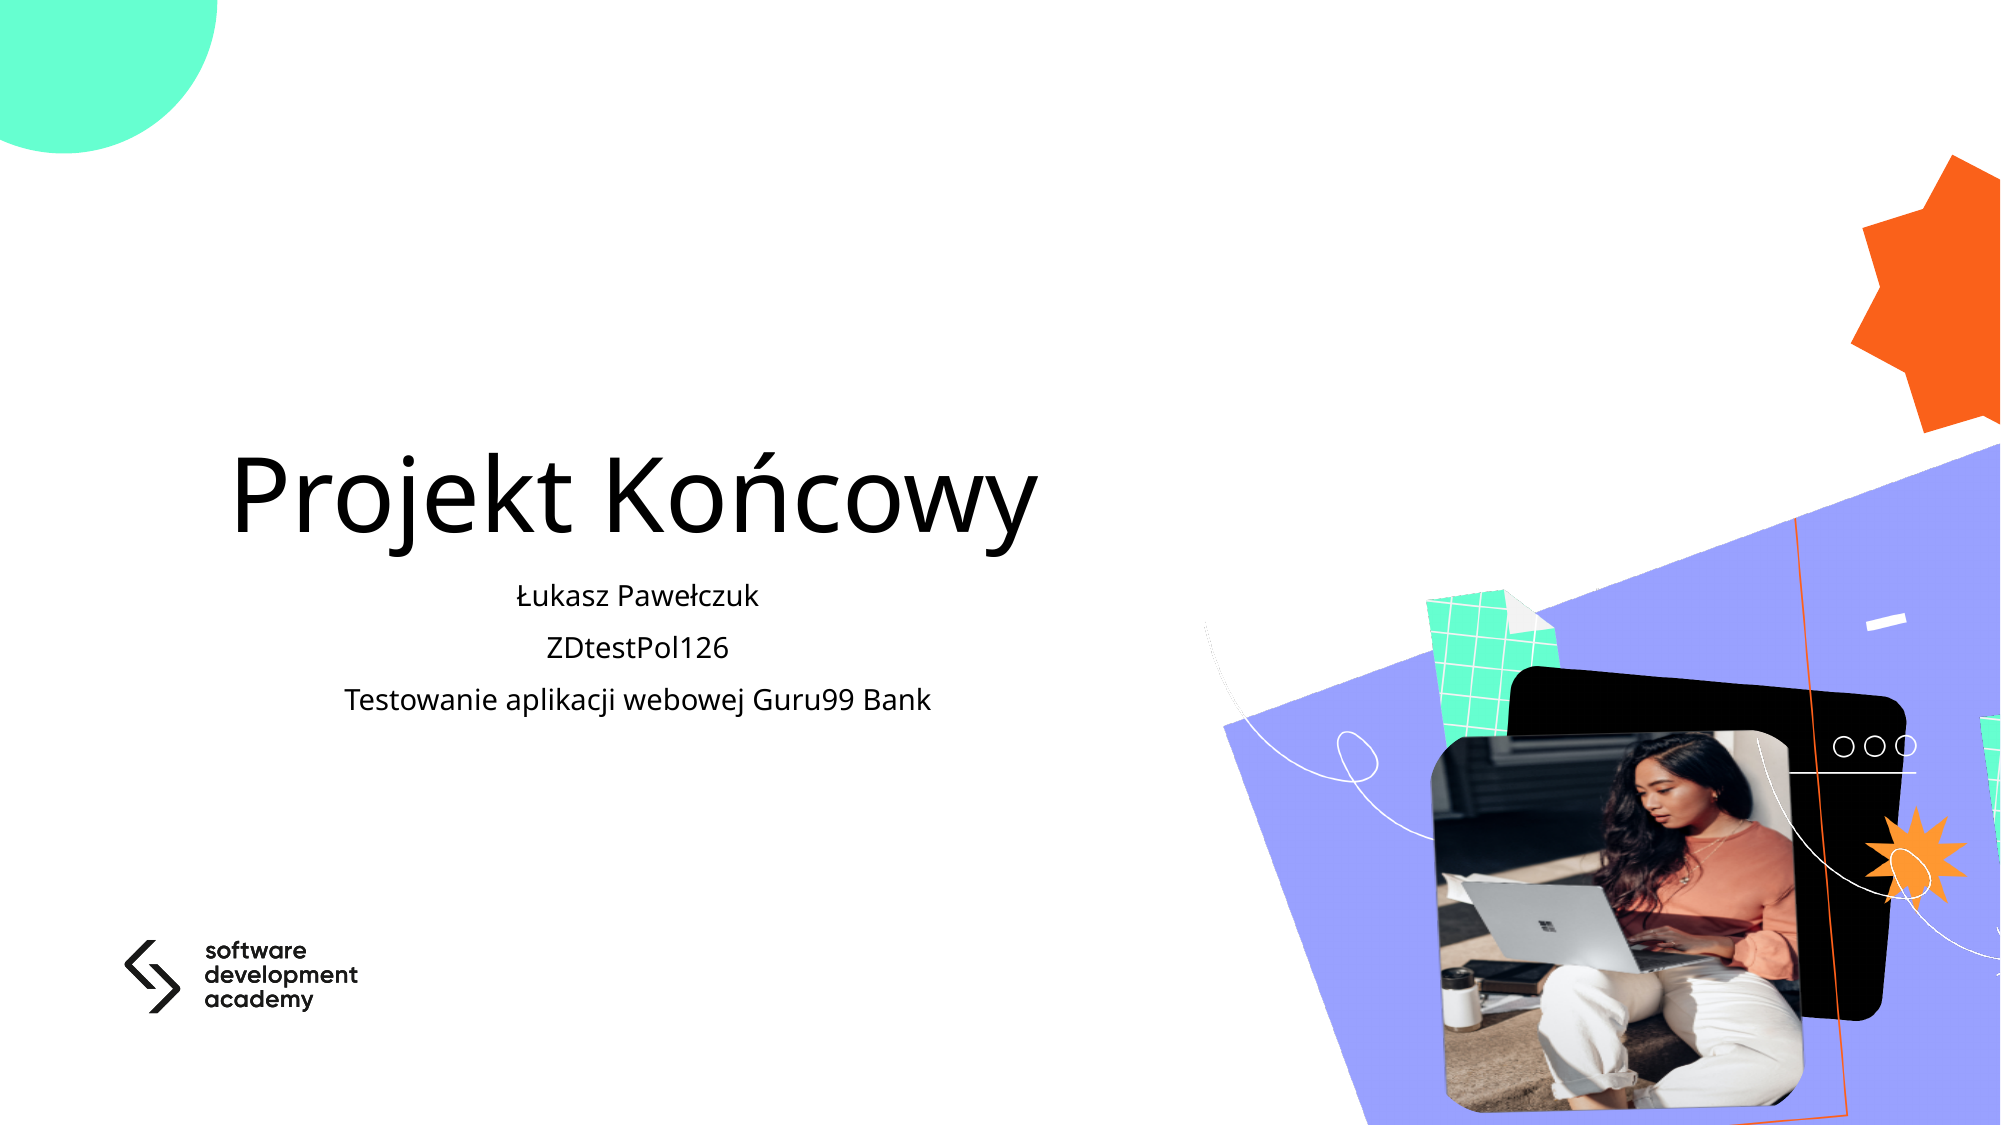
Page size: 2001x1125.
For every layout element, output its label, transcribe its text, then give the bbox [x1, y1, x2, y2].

title Projekt Końcowy [63, 170, 1204, 563]
picture [1204, 413, 2001, 1125]
picture [76, 891, 406, 1062]
subtitle Łukasz Pawełczuk ZDtestPol126 Testowanie aplikacji webowej Guru99 Bank [63, 573, 1204, 846]
